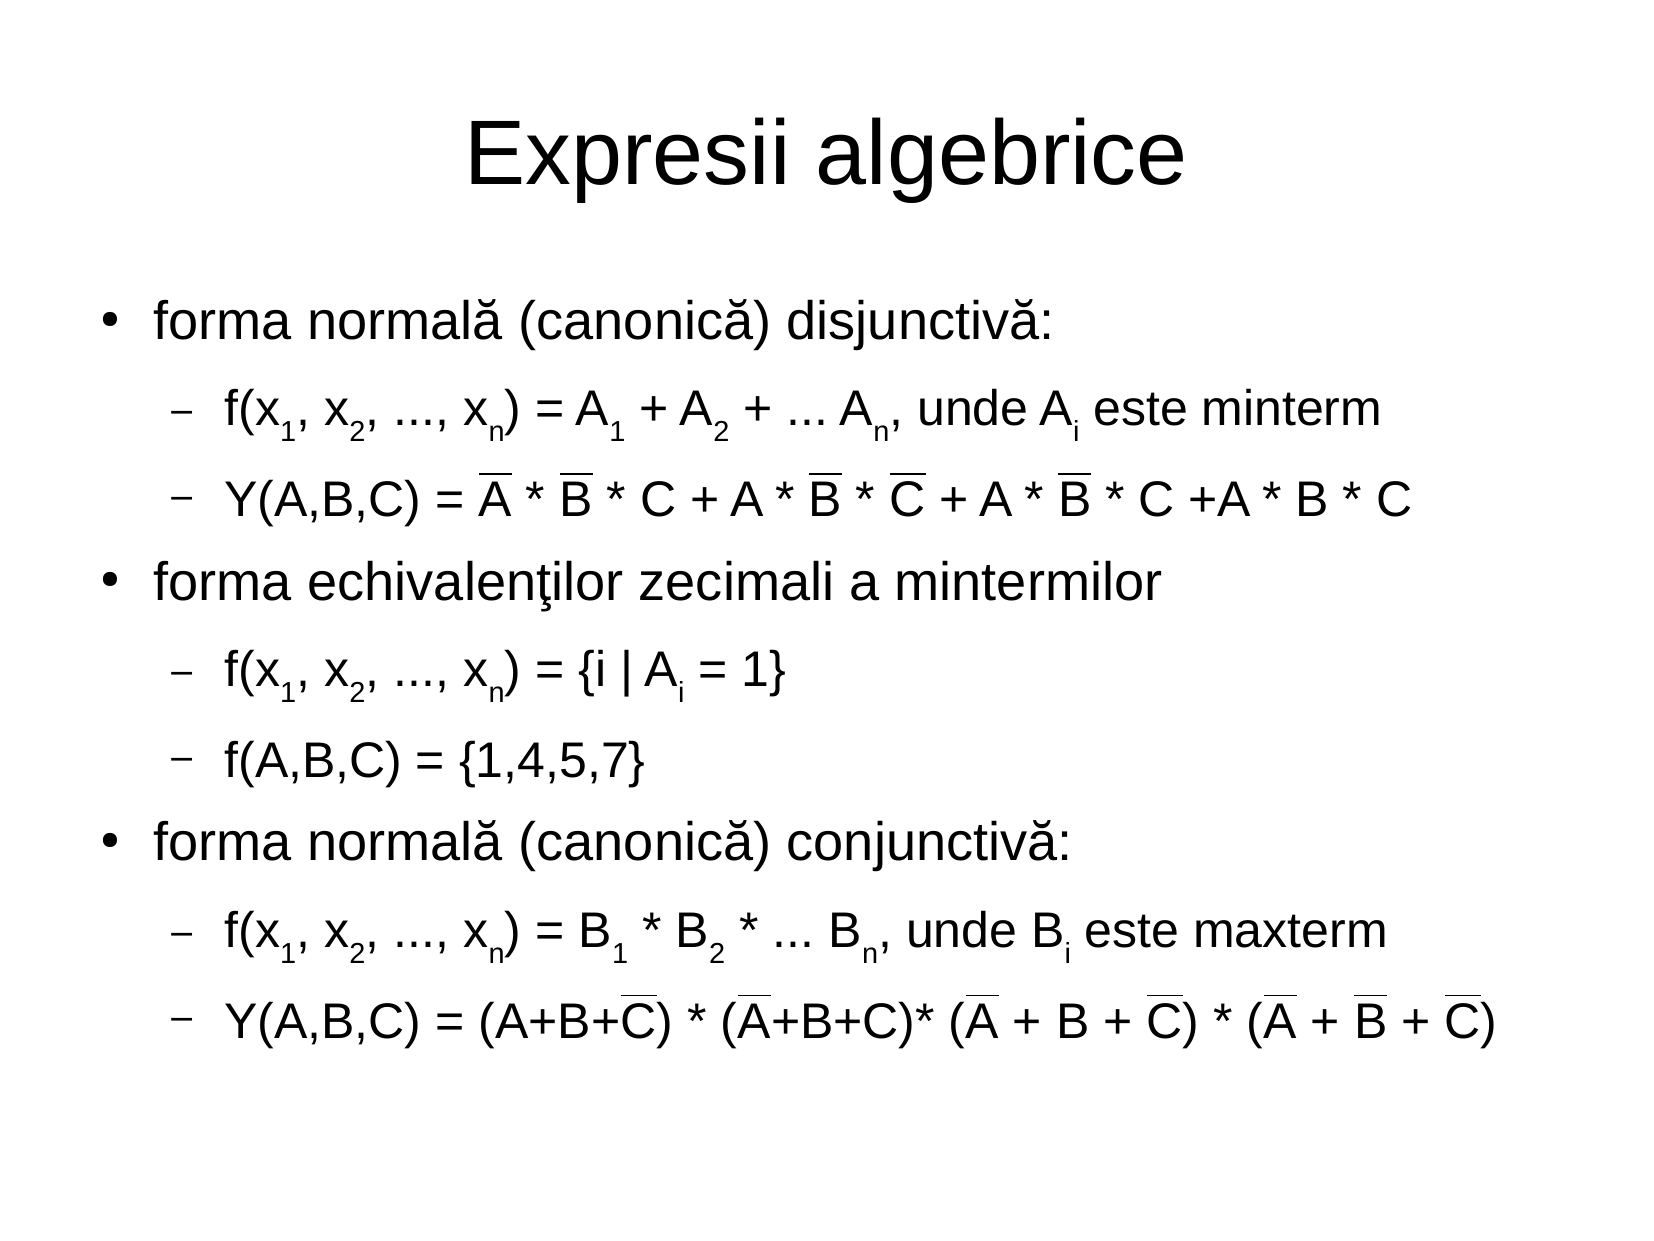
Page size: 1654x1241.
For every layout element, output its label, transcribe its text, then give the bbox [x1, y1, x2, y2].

list forma normală (canonică) disjunctivă: f(x1, x2, ..., xn) = A1 + A2 + ... An, unde Ai este minterm Y(A,B,C) = A * B * C + A * B * C + A * B * C +A * B * C forma echivalenţilor zecimali a mintermilor f(x1, x2, ..., xn) = {i | Ai = 1} f(A,B,C) = {1,4,5,7} forma normală (canonică) conjunctivă: f(x1, x2, ..., xn) = B1 * B2 * ... Bn, unde Bi este maxterm Y(A,B,C) = (A+B+C) * (A+B+C)* (A + B + C) * (A + B + C) [82, 290, 1571, 1119]
title Expresii algebrice [82, 49, 1571, 257]
